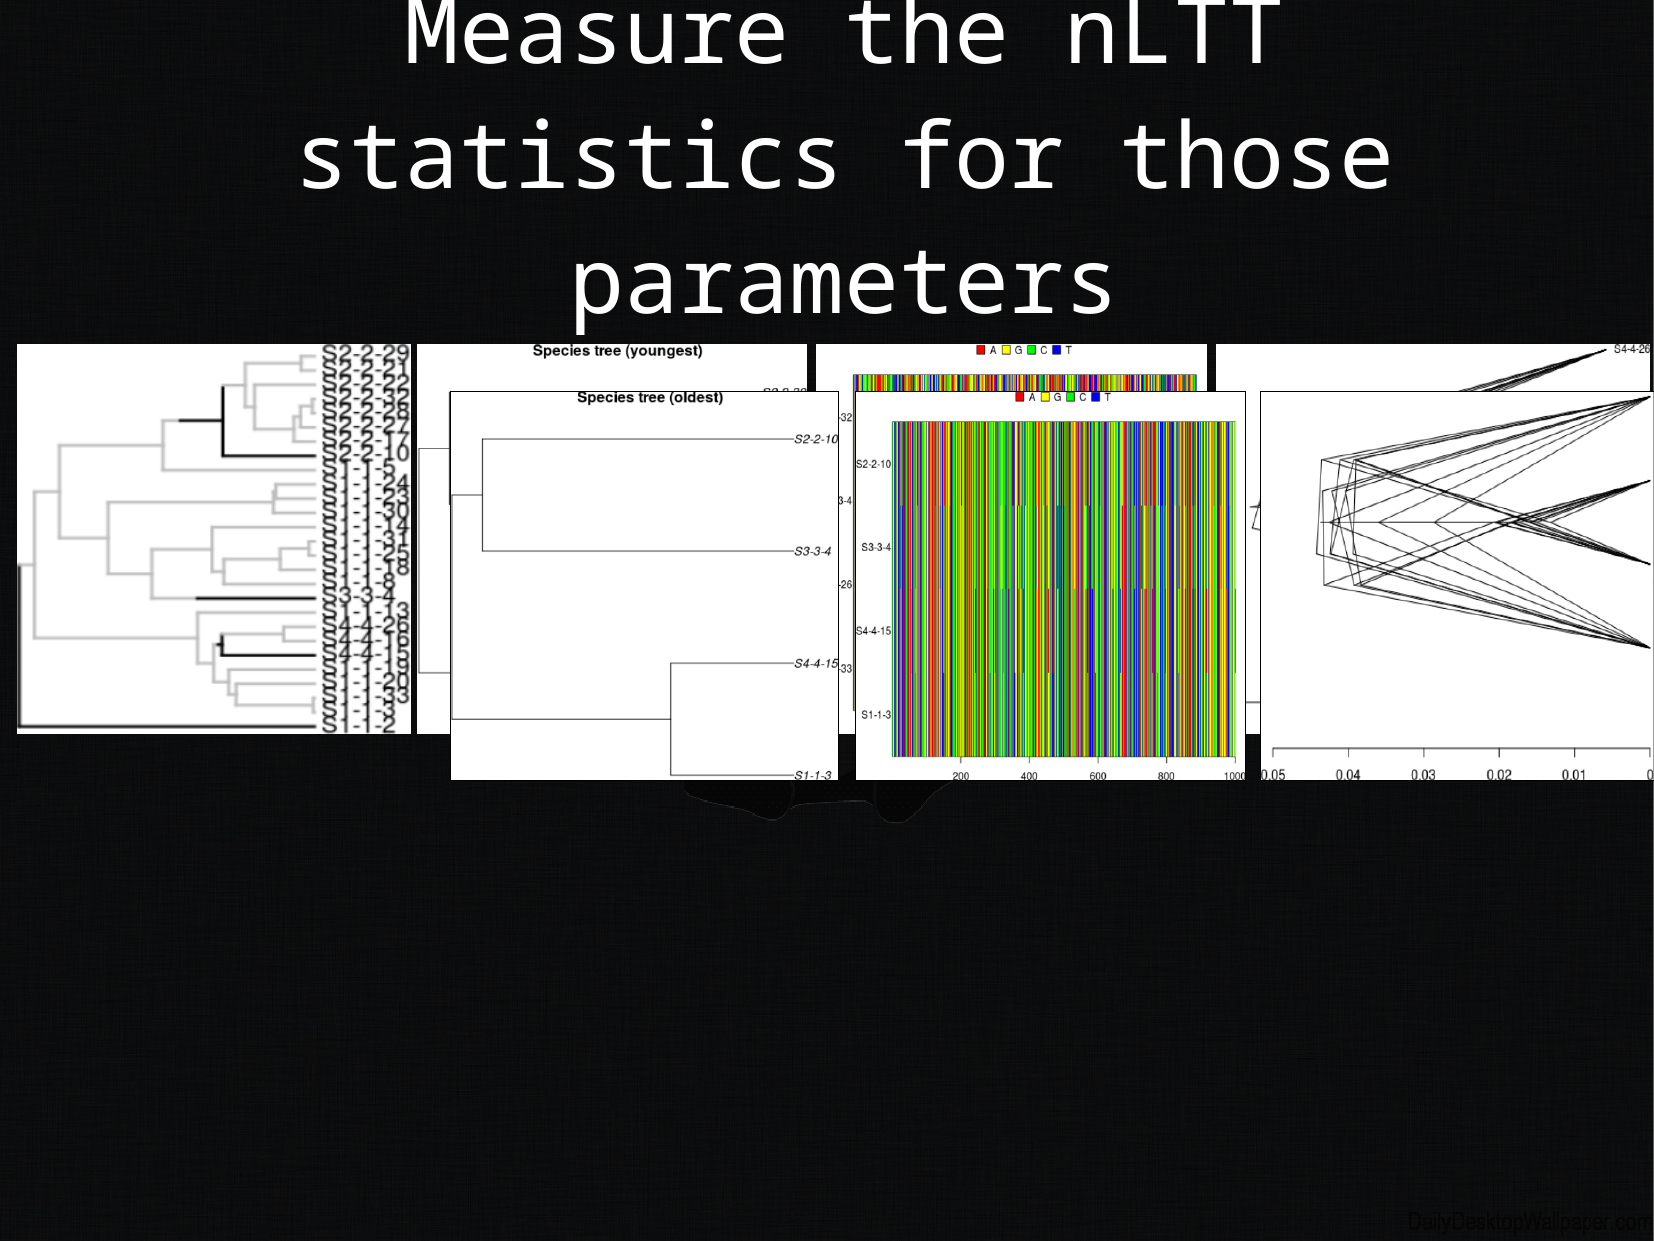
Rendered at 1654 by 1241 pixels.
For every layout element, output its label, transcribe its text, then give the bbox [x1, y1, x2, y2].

picture [0, 0, 1654, 1241]
title Measure the nLTT statistics for those parameters [82, 0, 1571, 308]
